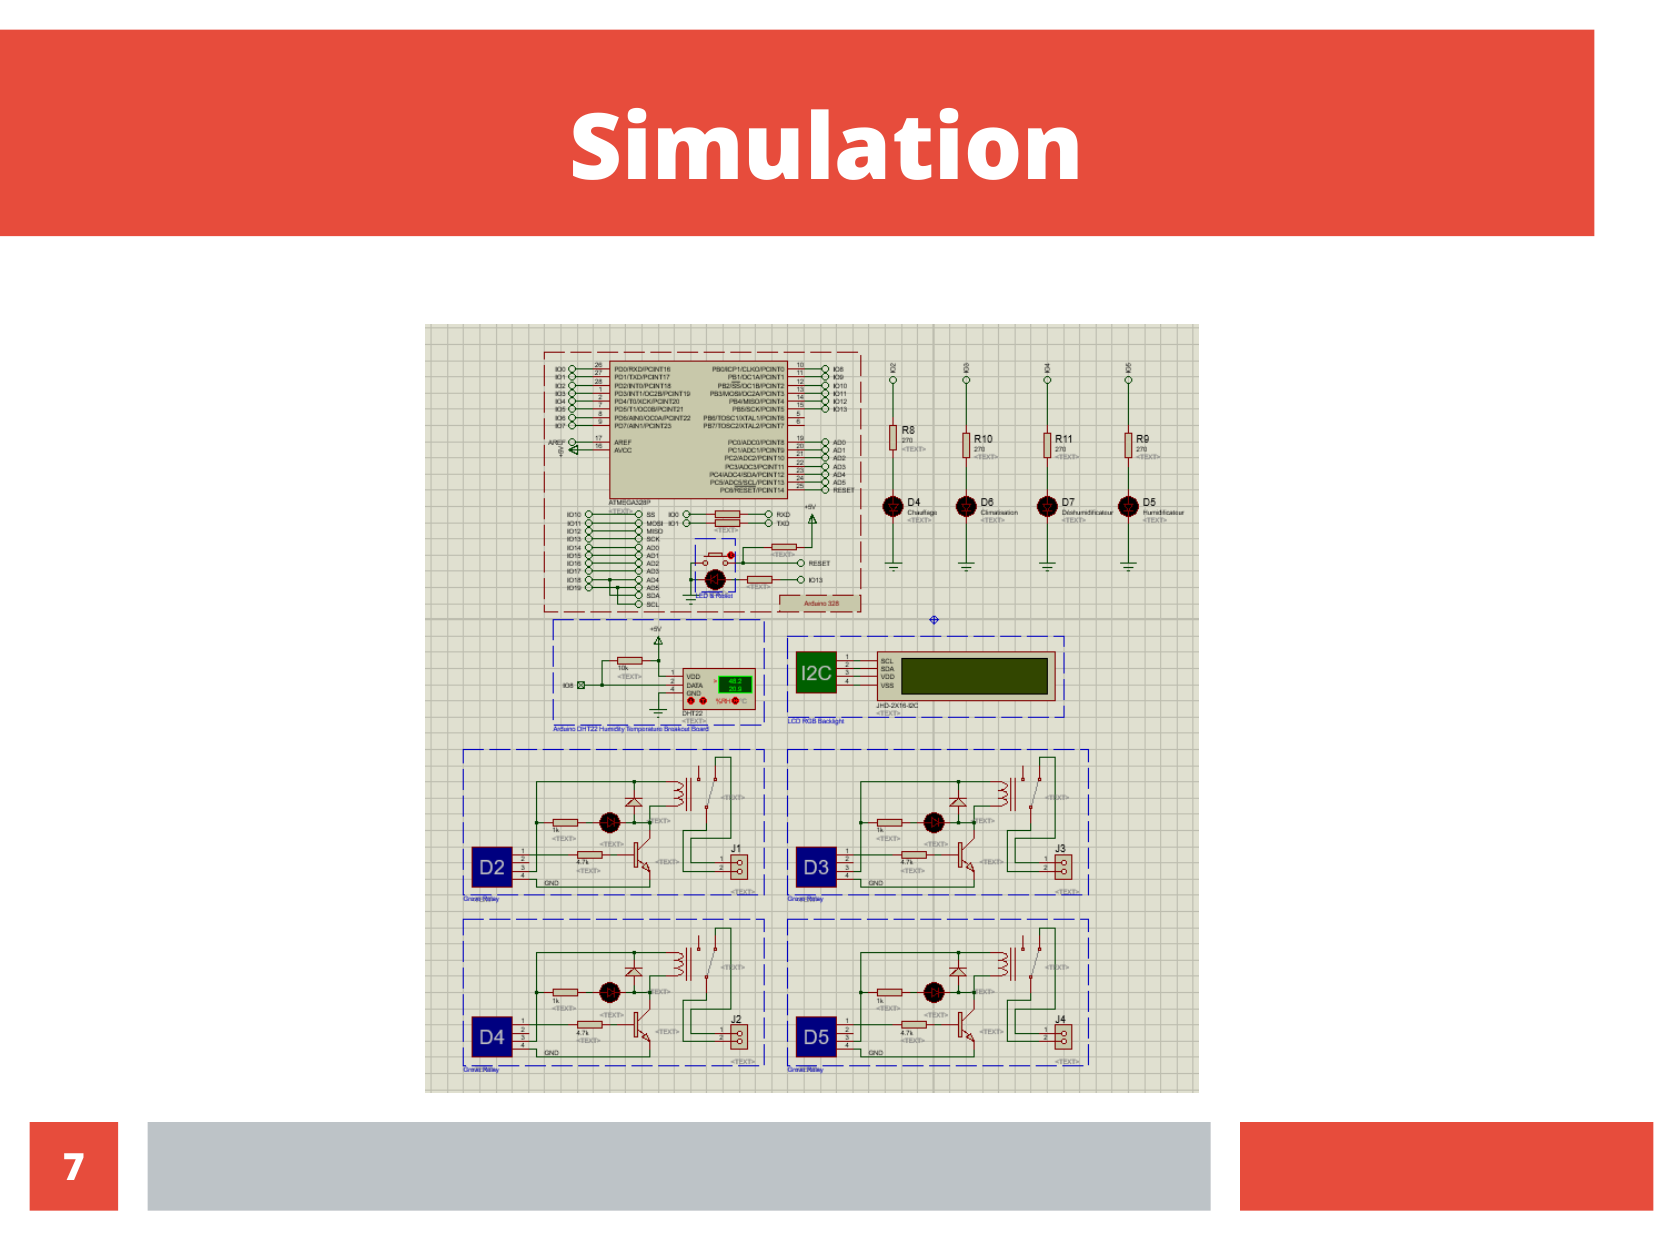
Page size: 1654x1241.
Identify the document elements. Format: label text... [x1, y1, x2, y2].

title Simulation [59, 59, 1595, 207]
picture [425, 324, 1199, 1093]
